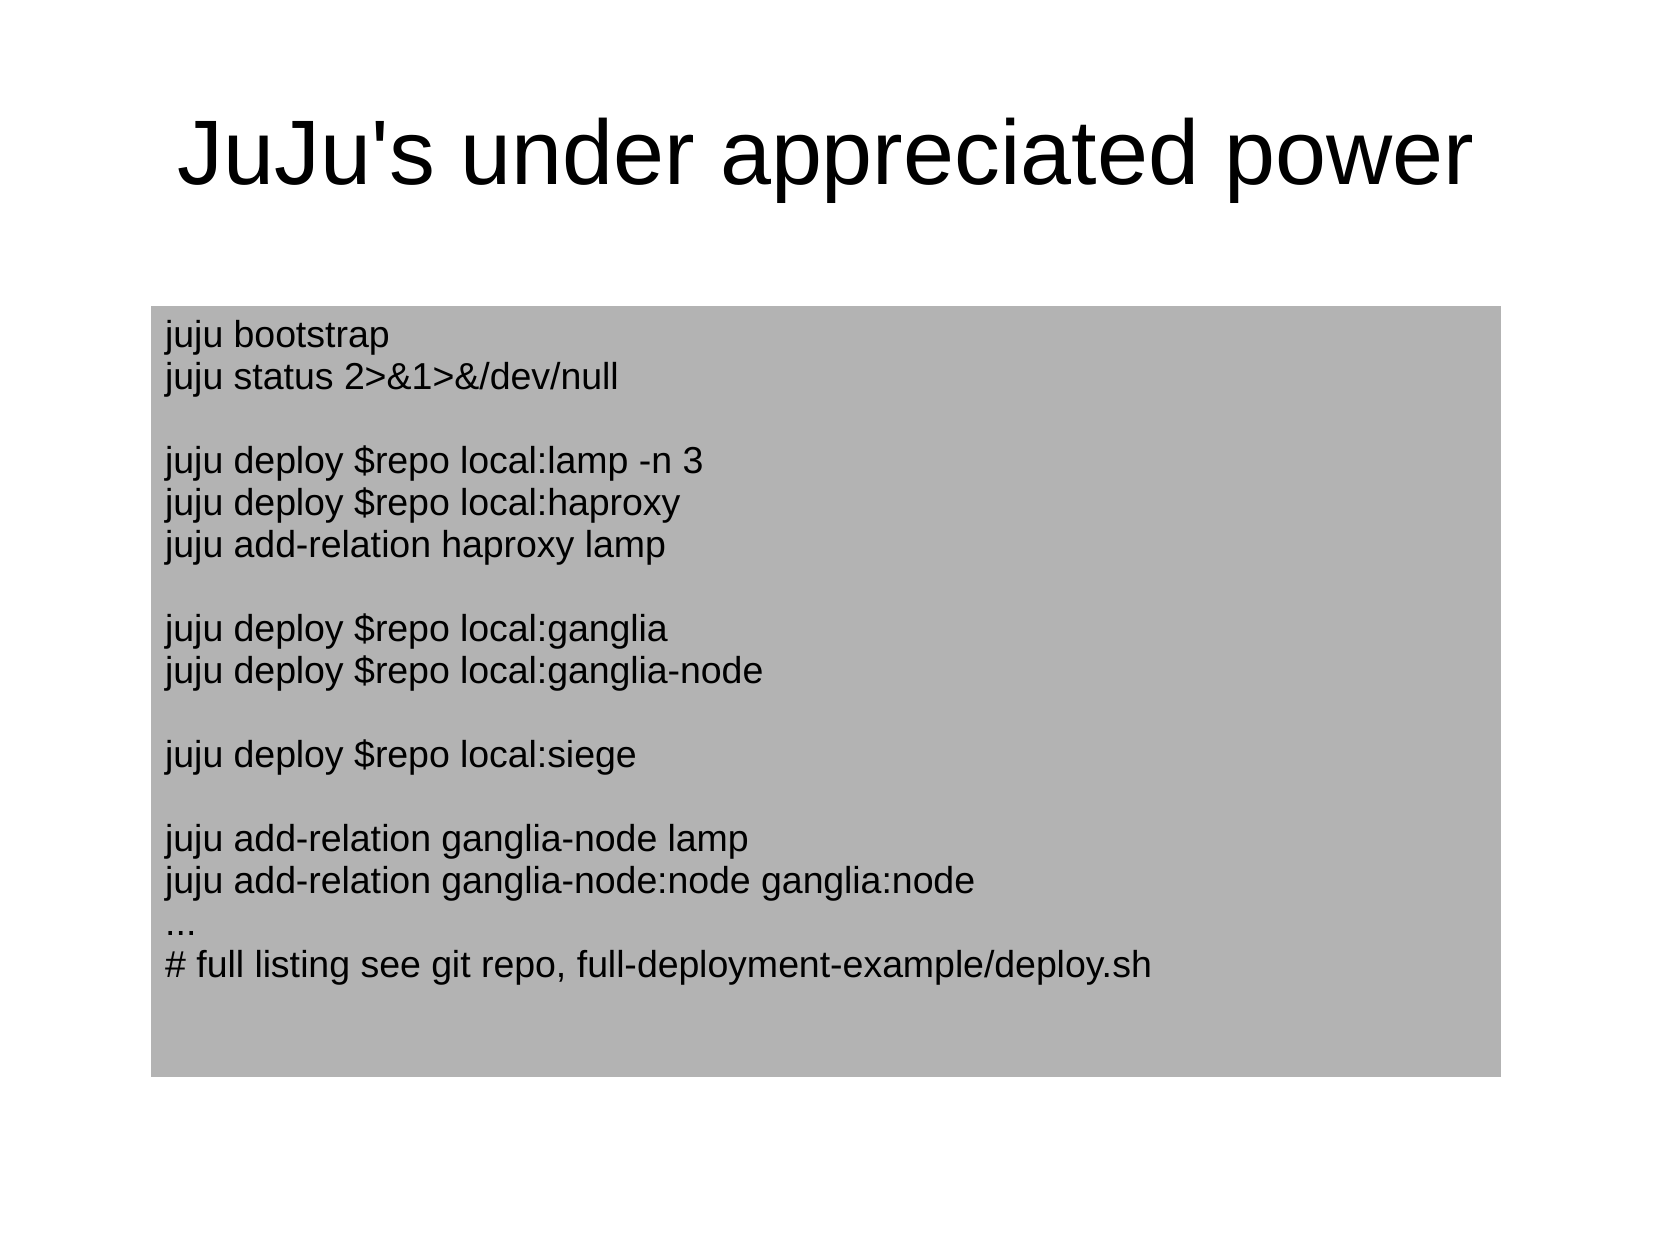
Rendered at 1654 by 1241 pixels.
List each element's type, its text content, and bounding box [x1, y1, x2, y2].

title JuJu's under appreciated power [82, 49, 1571, 257]
table_header juju bootstrap juju status 2>&1>&/dev/null juju deploy $repo local:lamp -n 3 juju deploy $repo local:haproxy juju add-relation haproxy lamp juju deploy $repo local:ganglia juju deploy $repo local:ganglia-node juju deploy $repo local:siege juju add-relation ganglia-node lamp juju add-relation ganglia-node:node ganglia:node ... # full listing see git repo, full-deployment-example/deploy.sh [151, 306, 1501, 1077]
